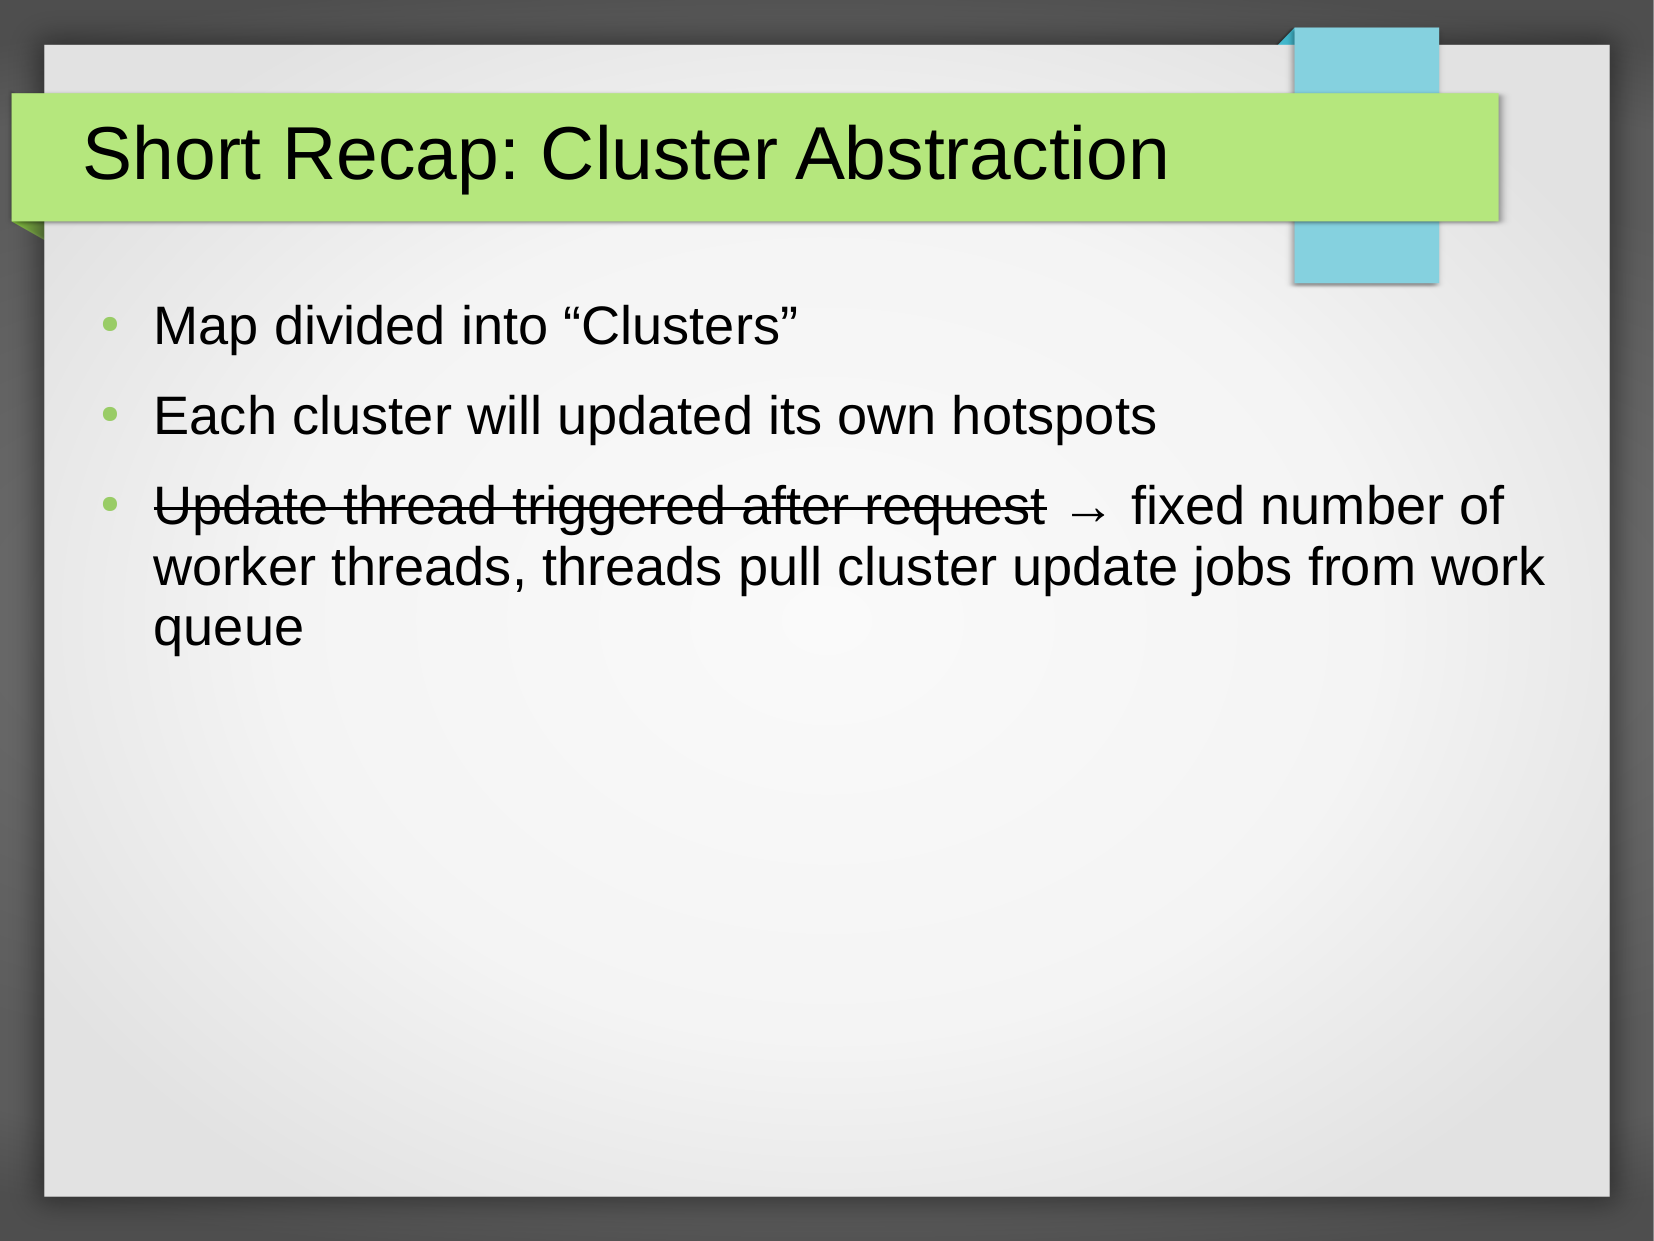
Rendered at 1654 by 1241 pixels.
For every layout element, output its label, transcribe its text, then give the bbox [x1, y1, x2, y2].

title Short Recap: Cluster Abstraction [82, 94, 1264, 213]
picture [0, 0, 1654, 1241]
list Map divided into “Clusters” Each cluster will updated its own hotspots Update thread triggered after request → fixed number of worker threads, threads pull cluster update jobs from work queue [82, 295, 1571, 1015]
